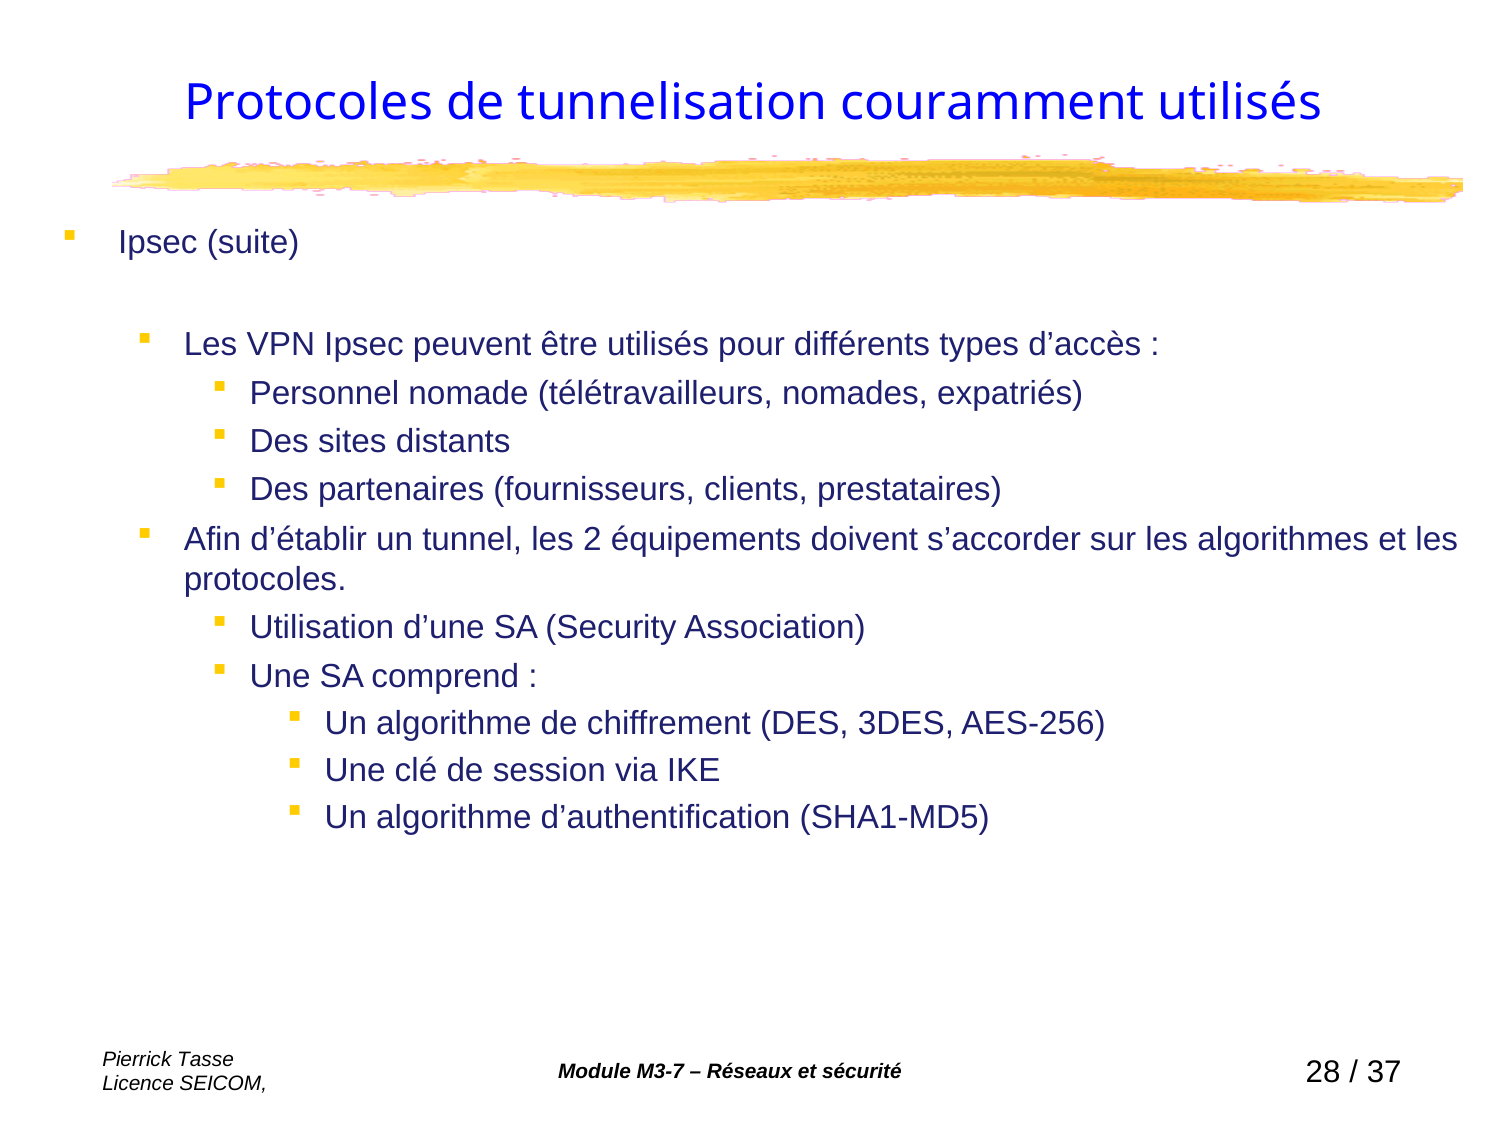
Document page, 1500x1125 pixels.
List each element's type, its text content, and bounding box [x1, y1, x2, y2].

title Protocoles de tunnelisation couramment utilisés [62, 37, 1338, 138]
list Ipsec (suite) Les VPN Ipsec peuvent être utilisés pour différents types d’accès : Personnel nomade (télétravailleurs, nomades, expatriés) Des sites distants Des partenaires (fournisseurs, clients, prestataires) Afin d’établir un tunnel, les 2 équipements doivent s’accorder sur les algorithmes et les protocoles. Utilisation d’une SA (Security Association) Une SA comprend : Un algorithme de chiffrement (DES, 3DES, AES-256) Une clé de session via IKE Un algorithme d’authentification (SHA1-MD5) [47, 212, 1489, 1016]
picture [112, 149, 1463, 212]
